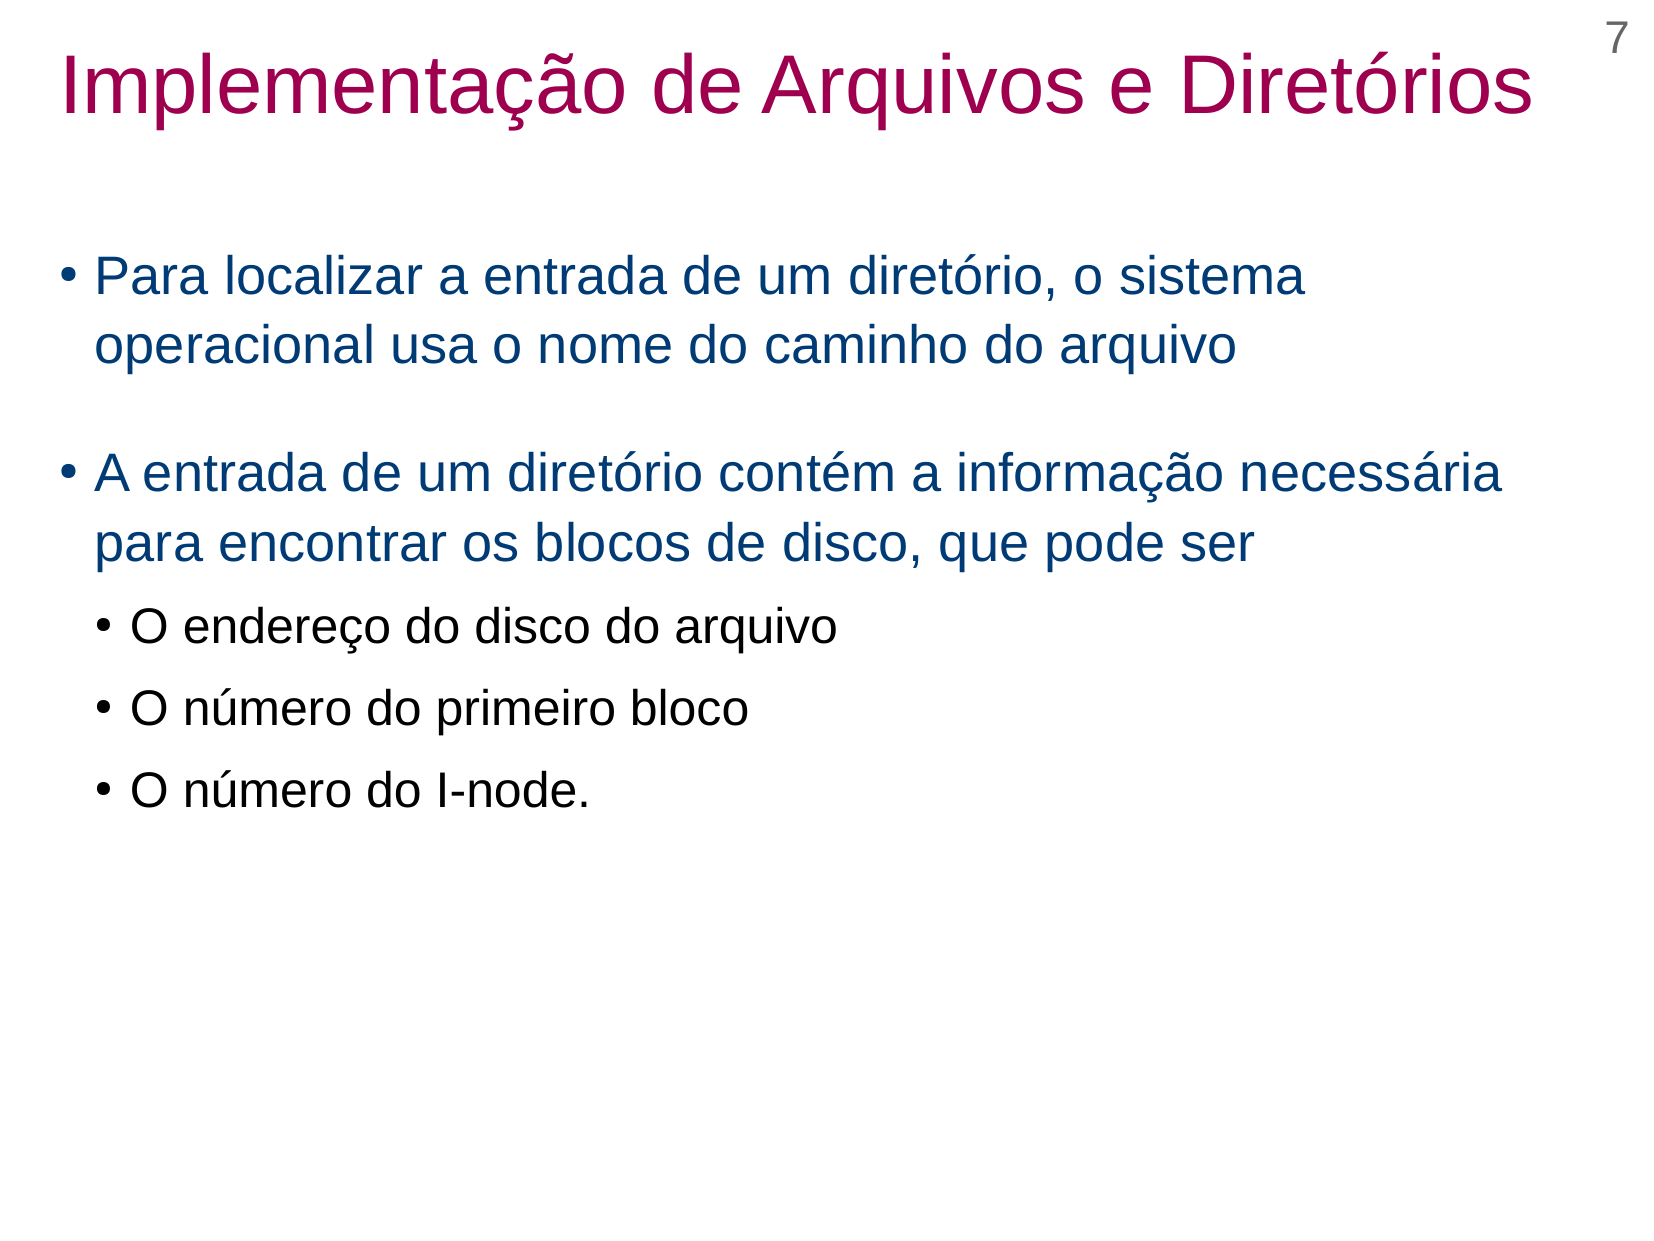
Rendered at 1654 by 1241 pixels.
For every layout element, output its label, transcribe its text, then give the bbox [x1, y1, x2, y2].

list Para localizar a entrada de um diretório, o sistema operacional usa o nome do caminho do arquivo A entrada de um diretório contém a informação necessária para encontrar os blocos de disco, que pode ser O endereço do disco do arquivo O número do primeiro bloco O número do I-node. [59, 236, 1595, 1211]
title Implementação de Arquivos e Diretórios [59, 29, 1595, 148]
